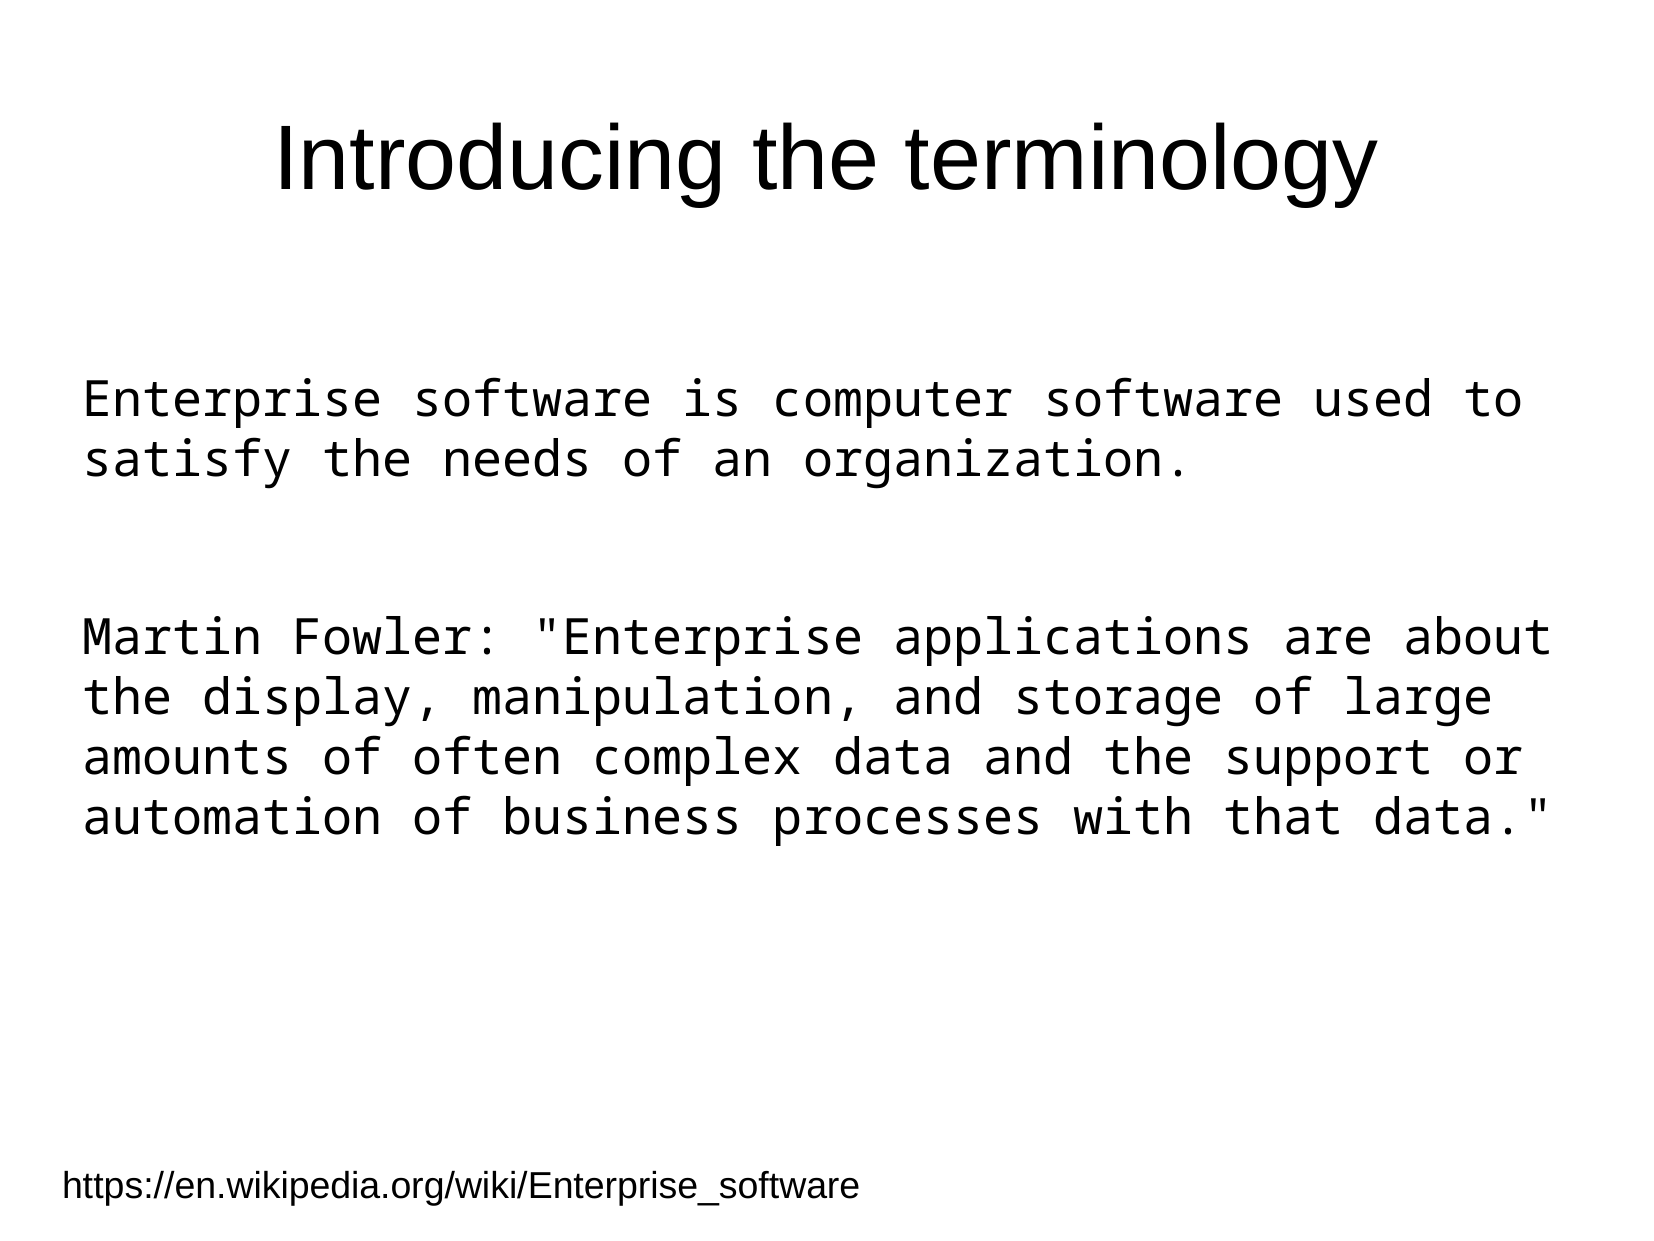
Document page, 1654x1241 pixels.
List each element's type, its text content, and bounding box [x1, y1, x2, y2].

text_box https://en.wikipedia.org/wiki/Enterprise_software [47, 1157, 1092, 1215]
list Enterprise software is computer software used to satisfy the needs of an organization. Martin Fowler: "Enterprise applications are about the display, manipulation, and storage of large amounts of often complex data and the support or automation of business processes with that data." [82, 366, 1571, 1010]
title Introducing the terminology [82, 49, 1571, 257]
